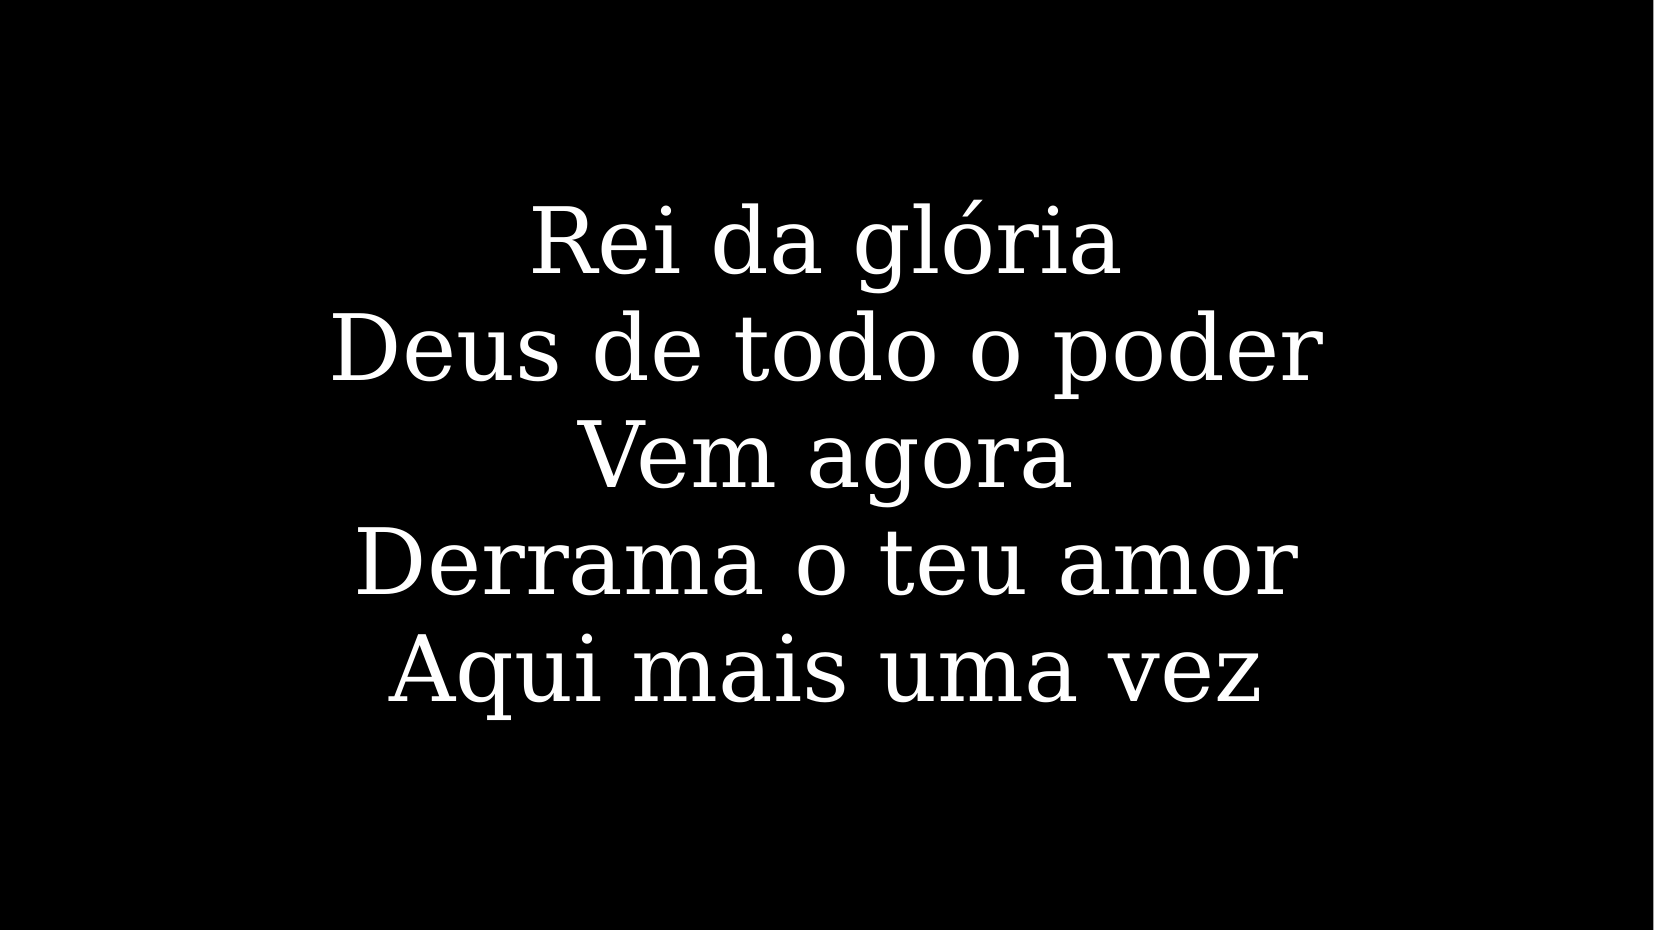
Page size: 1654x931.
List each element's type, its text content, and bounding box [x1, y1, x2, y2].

subtitle Rei da glória Deus de todo o poder Vem agora Derrama o teu amor Aqui mais uma vez [82, 49, 1571, 863]
